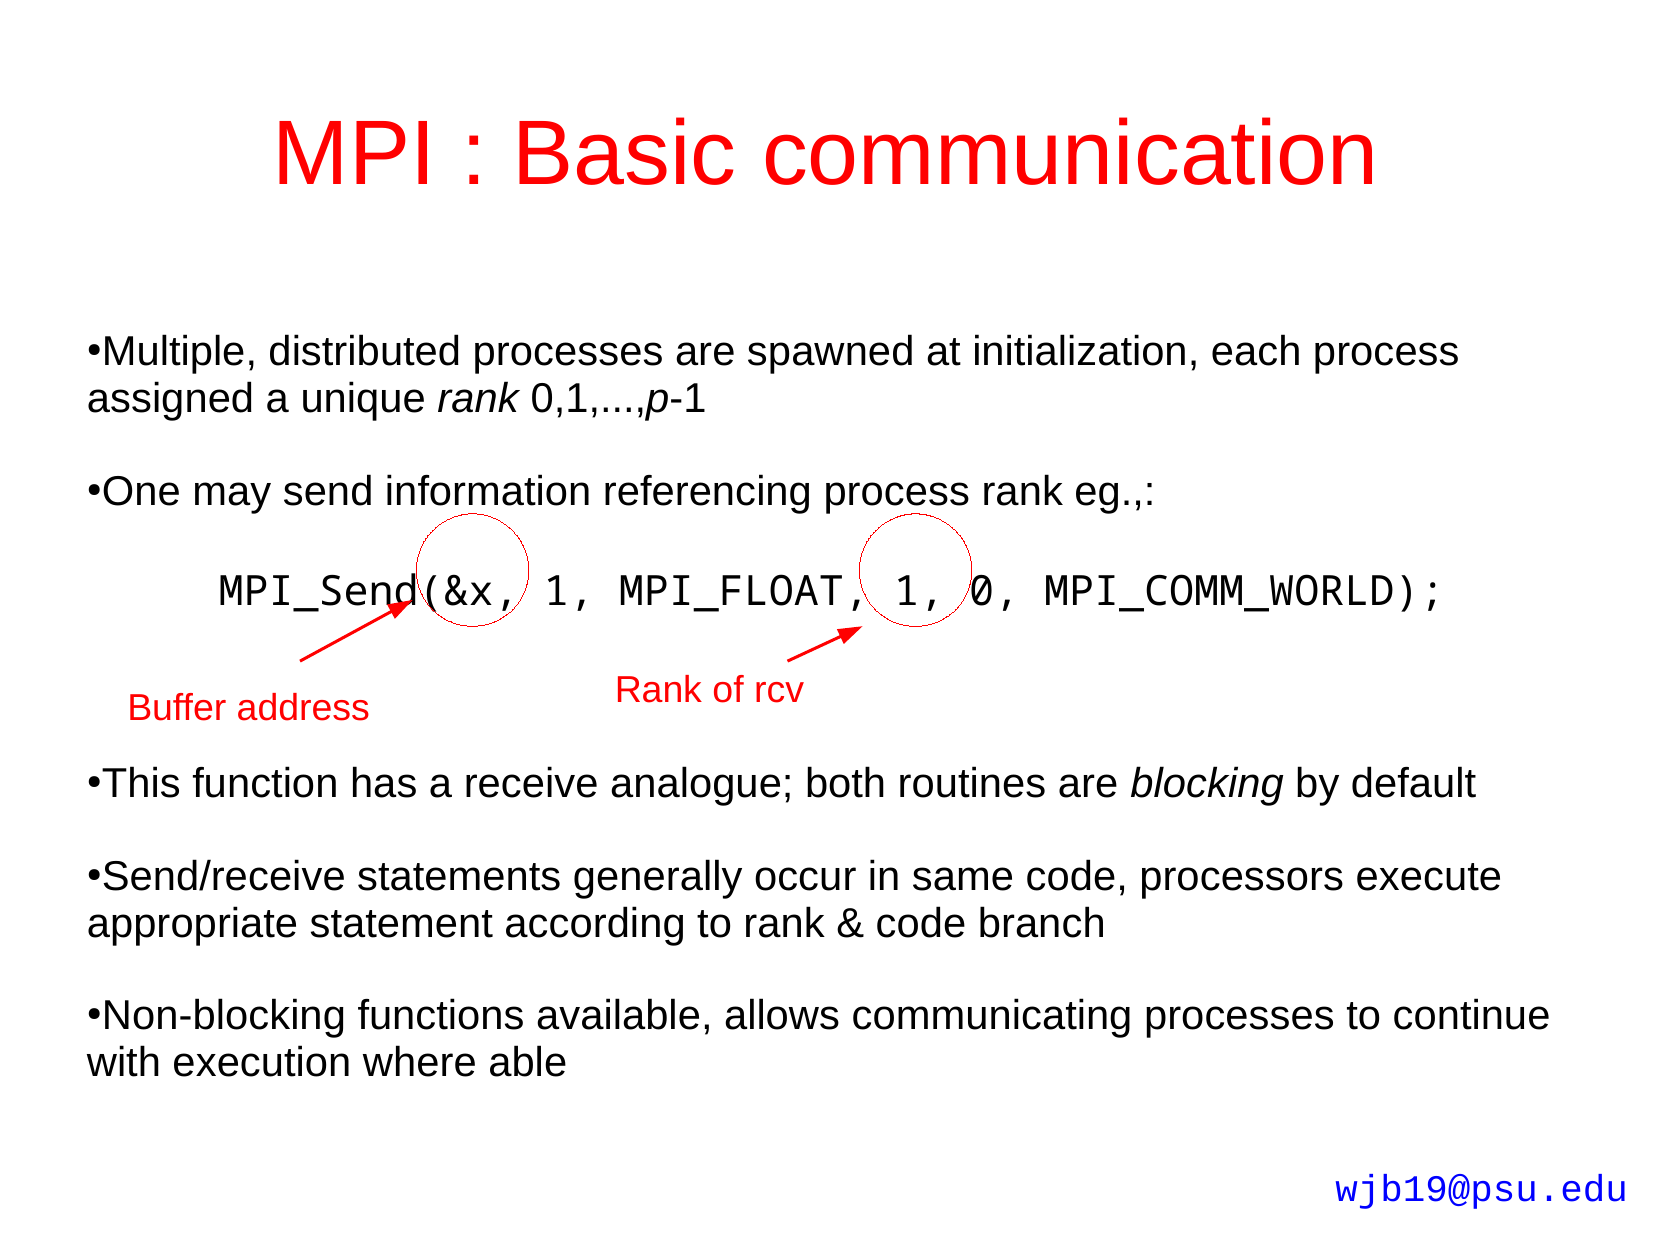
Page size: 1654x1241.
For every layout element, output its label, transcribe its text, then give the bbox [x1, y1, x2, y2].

text_box Buffer address [112, 679, 385, 737]
subtitle Multiple, distributed processes are spawned at initialization, each process assigned a unique rank 0,1,...,p-1 One may send information referencing process rank eg.,: MPI_Send(&x, 1, MPI_FLOAT, 1, 0, MPI_COMM_WORLD); This function has a receive analogue; both routines are blocking by default Send/receive statements generally occur in same code, processors execute appropriate statement according to rank & code branch Non-blocking functions available, allows communicating processes to continue with execution where able [86, 332, 1576, 1241]
text_box Rank of rcv [600, 661, 820, 718]
text_box wjb19@psu.edu [1320, 1162, 1643, 1220]
title MPI : Basic communication [82, 49, 1571, 257]
